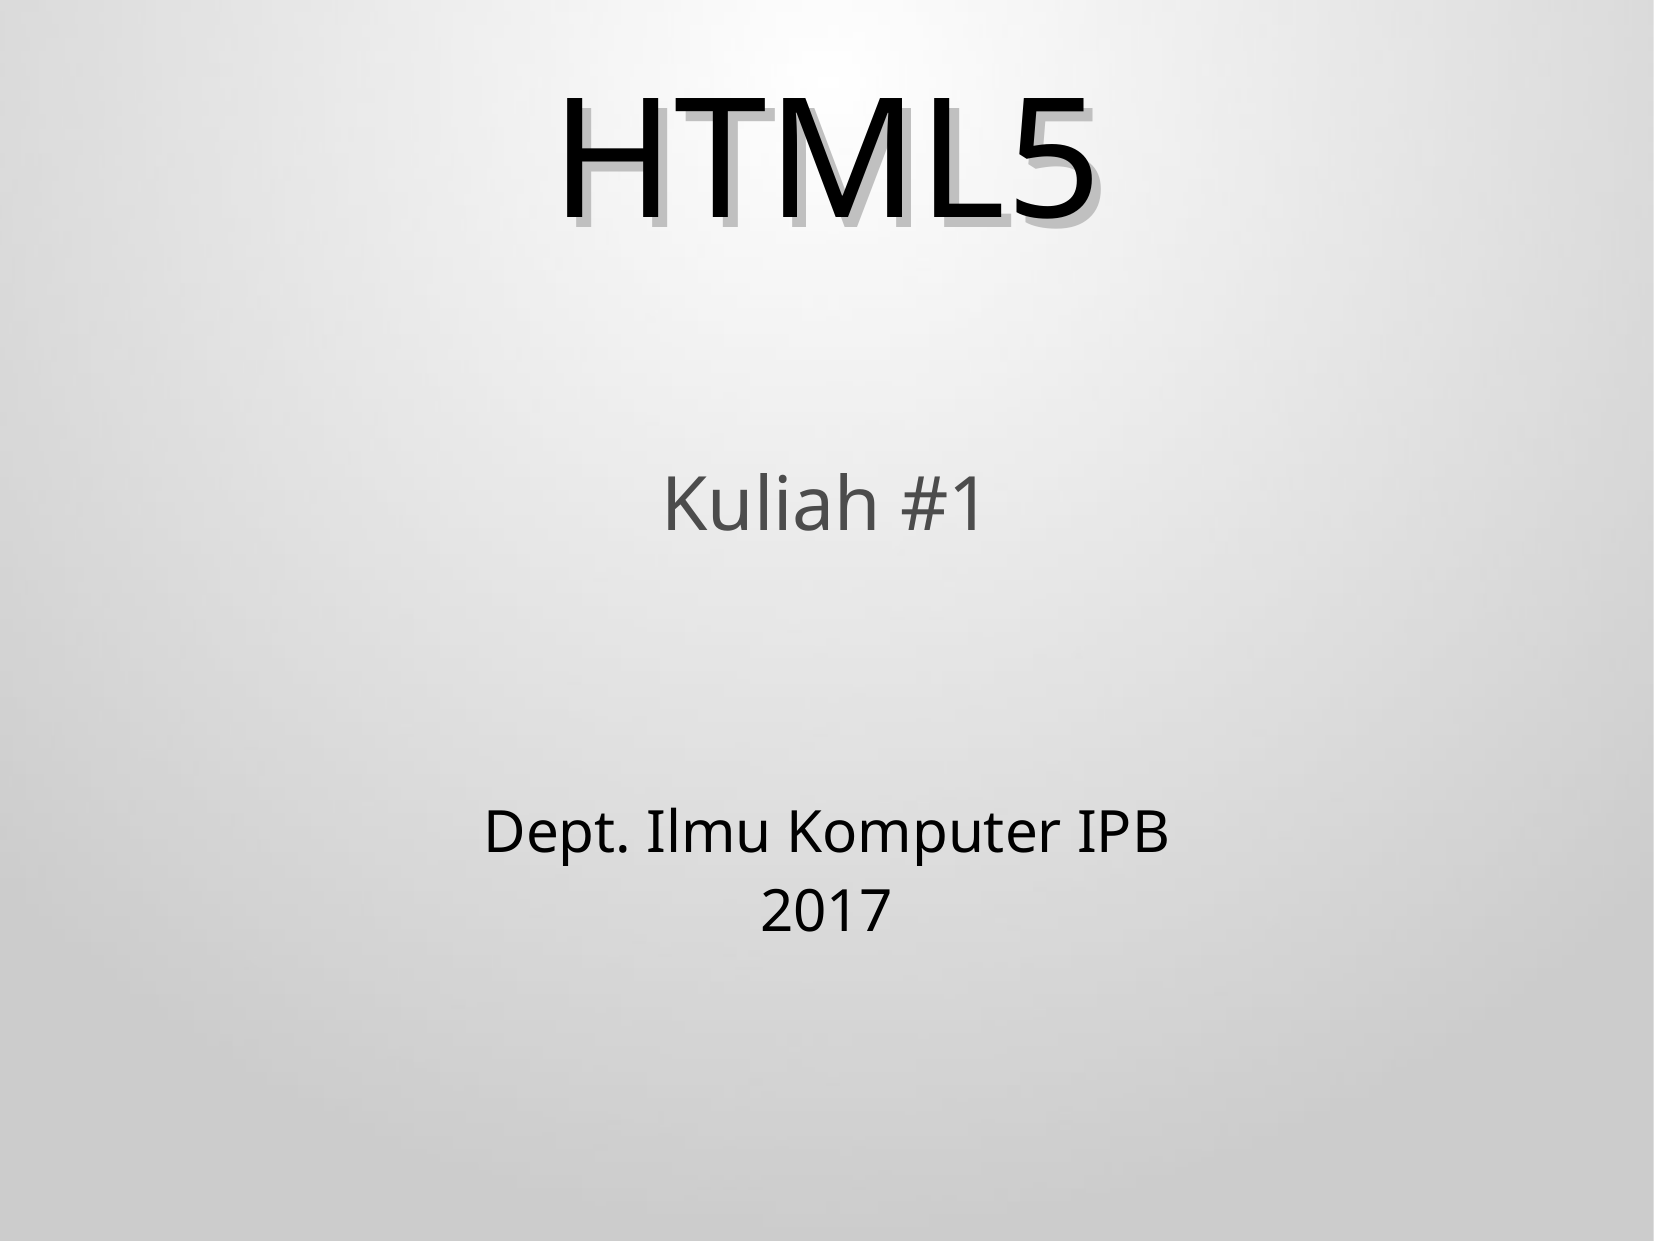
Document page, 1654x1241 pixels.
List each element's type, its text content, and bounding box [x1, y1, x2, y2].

title HTML5 [82, 52, 1571, 254]
subtitle Kuliah #1 Dept. Ilmu Komputer IPB 2017 [82, 297, 1571, 1102]
picture [0, 0, 1654, 1241]
